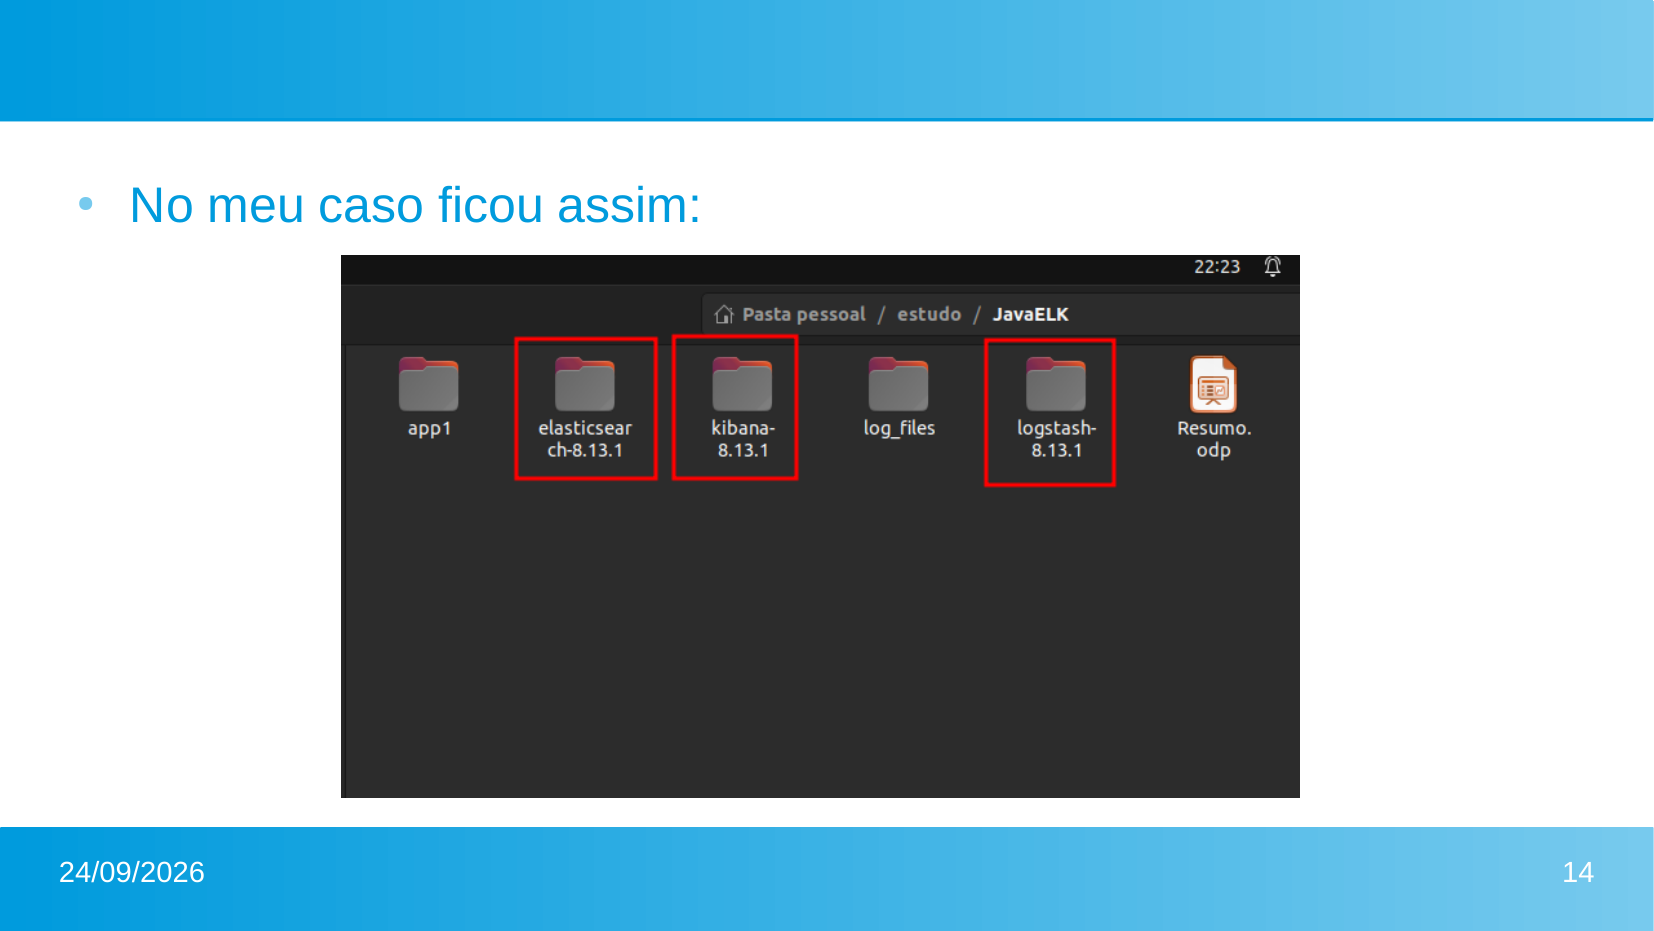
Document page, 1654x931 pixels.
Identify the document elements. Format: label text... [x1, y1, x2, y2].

list No meu caso ficou assim: [59, 177, 1595, 256]
picture [341, 255, 1300, 798]
